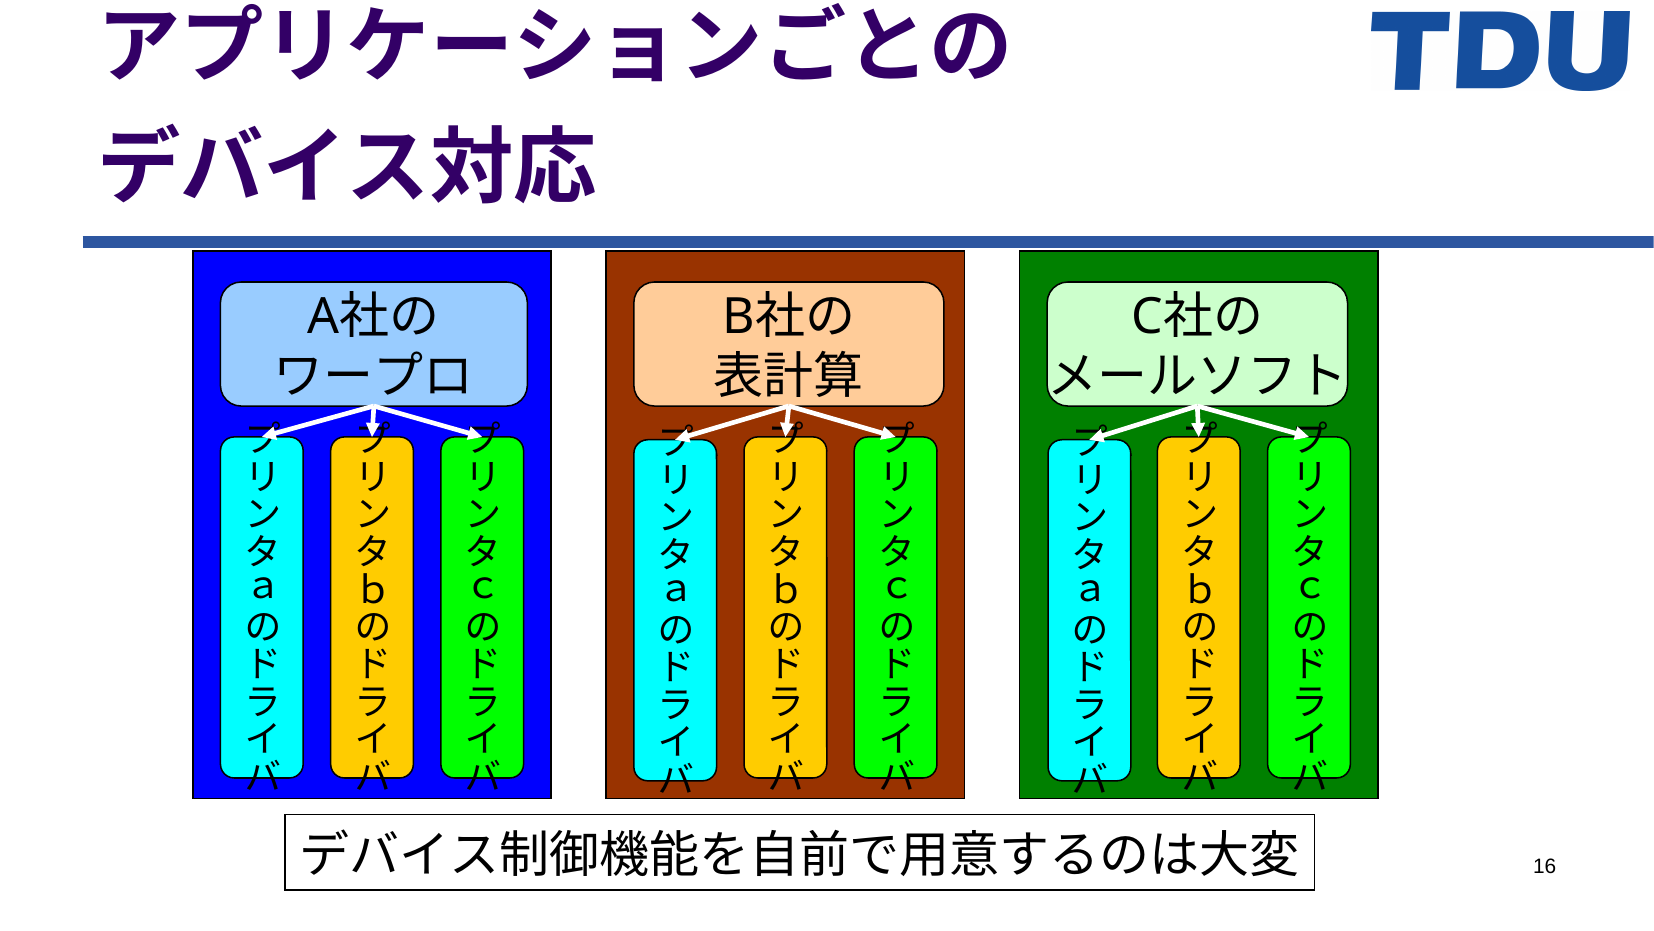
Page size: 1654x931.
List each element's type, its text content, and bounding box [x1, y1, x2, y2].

text_box プリンタｂのドライバ [330, 436, 414, 778]
text_box プリンタａのドライバ [633, 439, 717, 781]
text_box プリンタｃのドライバ [440, 436, 524, 778]
text_box プリンタｂのドライバ [1157, 436, 1241, 778]
text_box デバイス制御機能を自前で用意するのは大変 [284, 814, 1315, 891]
text_box [192, 250, 552, 799]
text_box プリンタａのドライバ [1048, 439, 1131, 781]
text_box プリンタｂのドライバ [744, 436, 827, 778]
text_box [606, 250, 965, 799]
text_box プリンタｃのドライバ [854, 436, 937, 778]
text_box C社の メールソフト [1047, 281, 1348, 407]
text_box プリンタｃのドライバ [1267, 436, 1351, 778]
title アプリケーションごとの デバイス対応 [82, 33, 1571, 228]
picture [1371, 11, 1630, 91]
text_box A社の ワープロ [220, 281, 528, 407]
text_box [1019, 250, 1378, 799]
text_box B社の 表計算 [633, 281, 944, 407]
text_box プリンタａのドライバ [220, 436, 304, 778]
